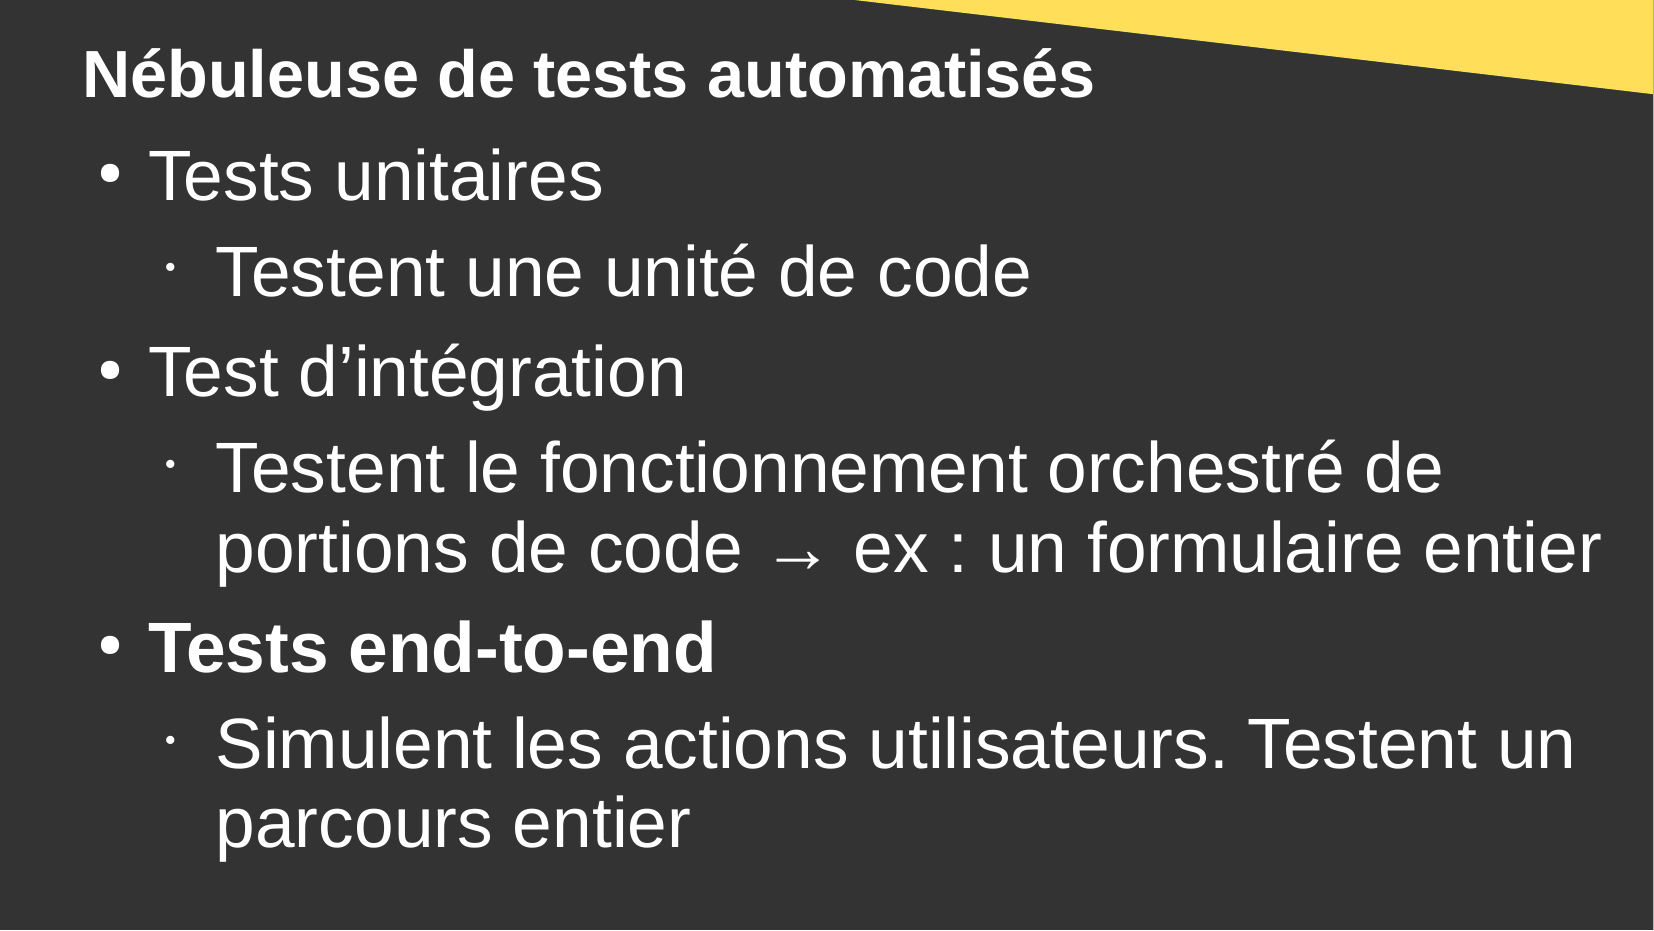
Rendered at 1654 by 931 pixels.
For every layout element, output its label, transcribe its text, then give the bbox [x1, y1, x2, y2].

title Nébuleuse de tests automatisés [82, 37, 1571, 112]
text_box [854, 0, 1654, 95]
list Tests unitaires Testent une unité de code Test d’intégration Testent le fonctionnement orchestré de portions de code → ex : un formulaire entier Tests end-to-end Simulent les actions utilisateurs. Testent un parcours entier [80, 135, 1619, 875]
